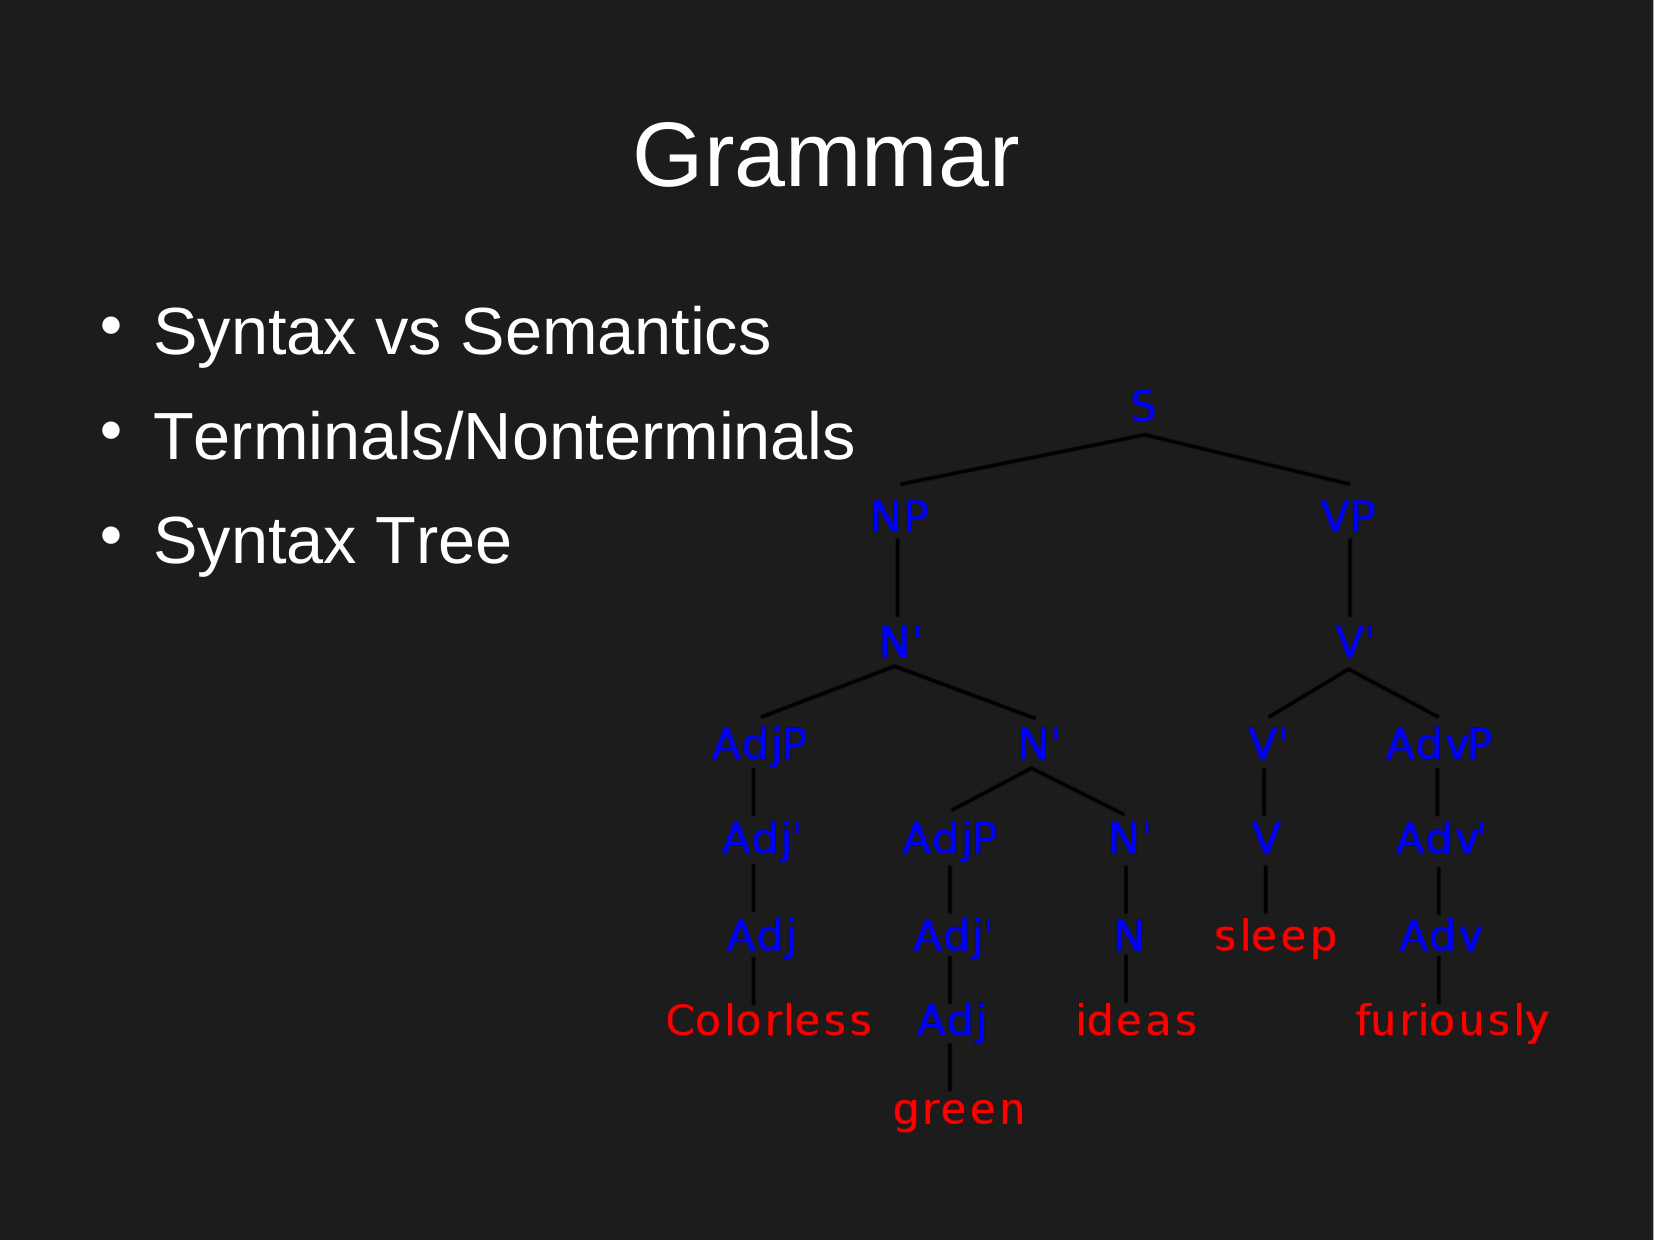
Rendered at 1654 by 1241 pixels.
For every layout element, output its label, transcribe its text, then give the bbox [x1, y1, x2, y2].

list Syntax vs Semantics Terminals/Nonterminals Syntax Tree [82, 290, 1571, 1010]
picture [643, 359, 1571, 1155]
title Grammar [82, 49, 1571, 257]
